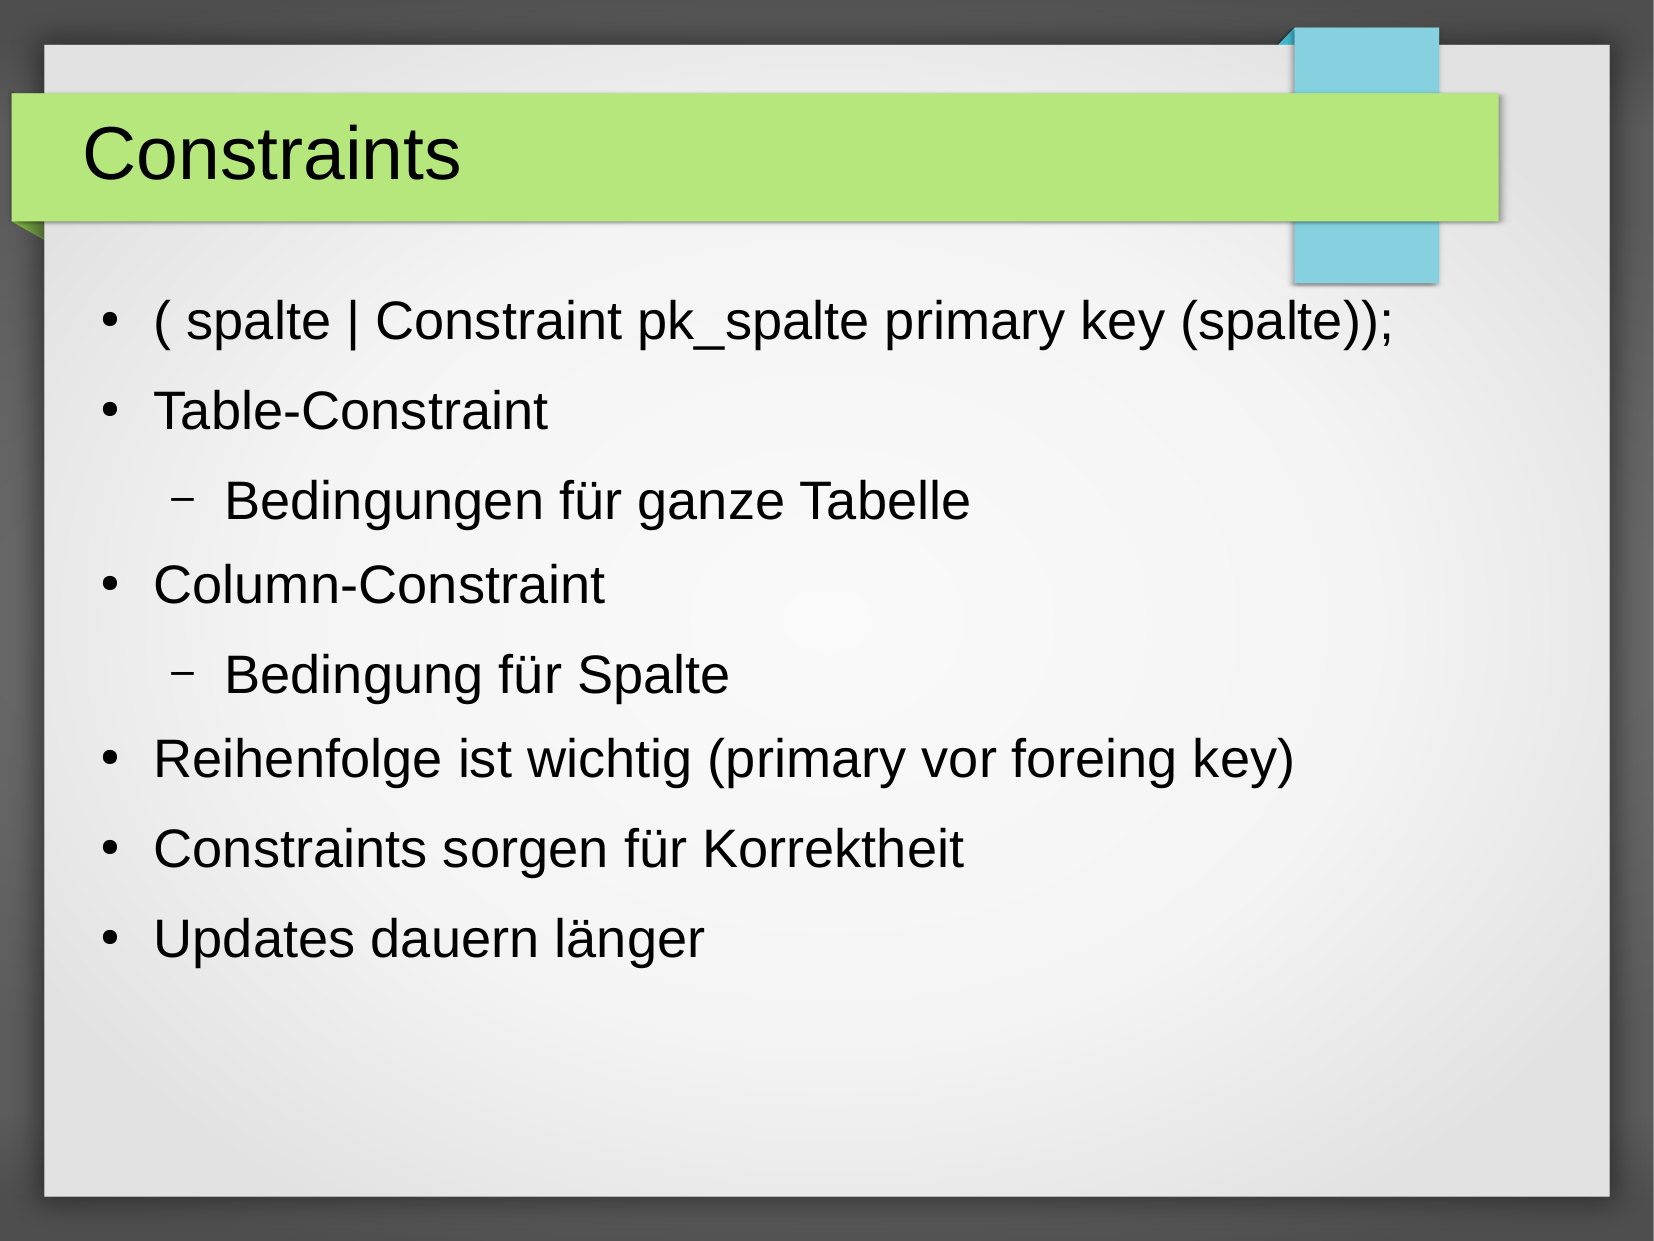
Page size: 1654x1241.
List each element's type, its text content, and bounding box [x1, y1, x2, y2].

list ( spalte | Constraint pk_spalte primary key (spalte)); Table-Constraint Bedingungen für ganze Tabelle Column-Constraint Bedingung für Spalte Reihenfolge ist wichtig (primary vor foreing key) Constraints sorgen für Korrektheit Updates dauern länger [82, 290, 1571, 1010]
picture [0, 0, 1654, 1241]
title Constraints [82, 94, 1264, 213]
